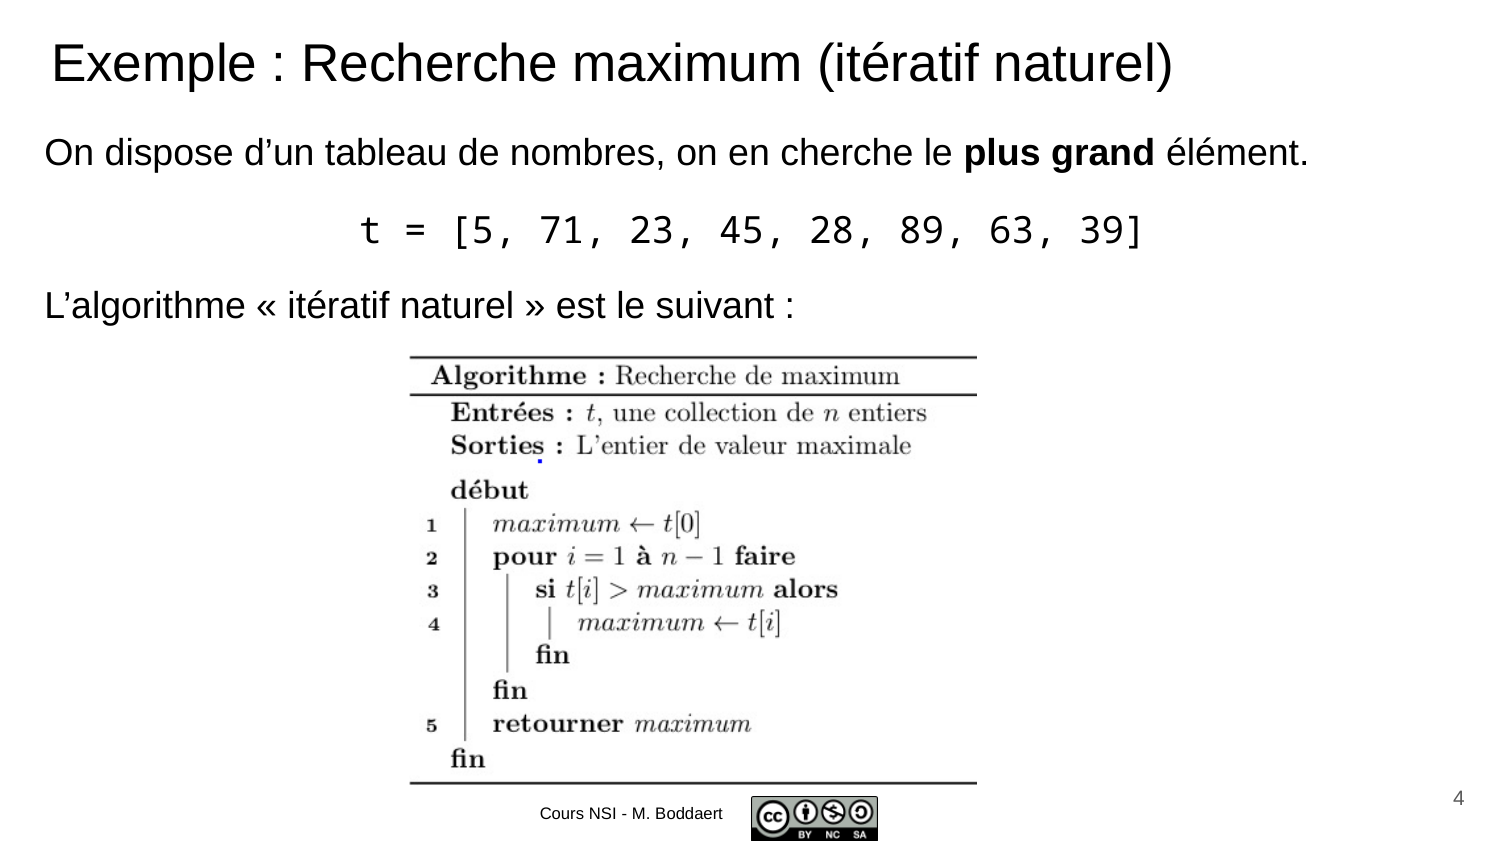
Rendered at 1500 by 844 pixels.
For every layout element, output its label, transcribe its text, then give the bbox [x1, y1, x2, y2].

title Exemple : Recherche maximum (itératif naturel) [51, 13, 1449, 108]
text_box On dispose d’un tableau de nombres, on en cherche le plus grand élément. t = [5, 71, 23, 45, 28, 89, 63, 39] [29, 120, 1477, 296]
picture [751, 796, 878, 841]
text_box L’algorithme « itératif naturel » est le suivant : [29, 277, 856, 336]
picture [409, 354, 977, 786]
slide_number <numéro> [1389, 764, 1480, 830]
